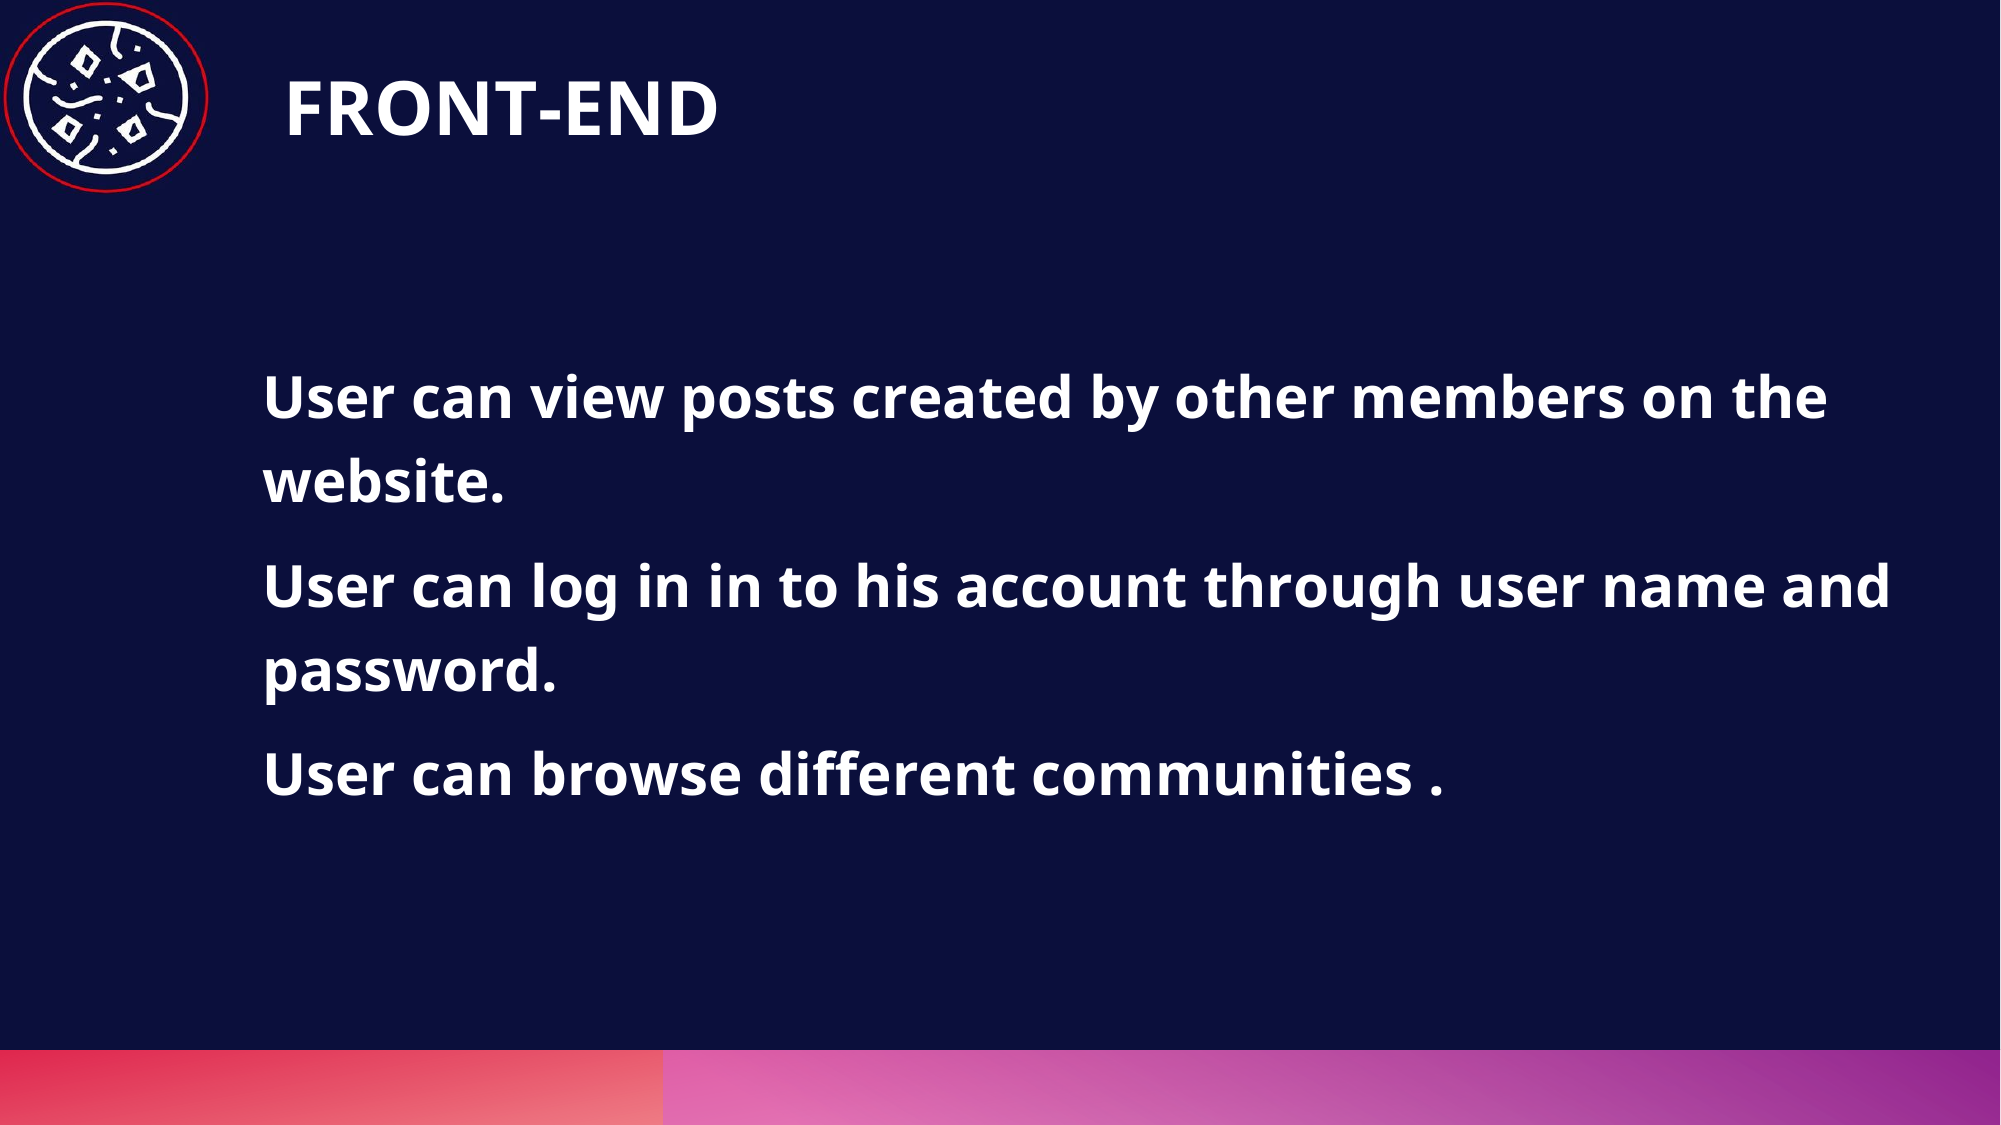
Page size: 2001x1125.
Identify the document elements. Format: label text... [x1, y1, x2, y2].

list User can view posts created by other members on the website. User can log in in to his account through user name and password. User can browse different communities . [224, 346, 1905, 997]
list [211, 37, 877, 173]
picture [0, 0, 2001, 1125]
title FRONT-END [225, 37, 1906, 241]
